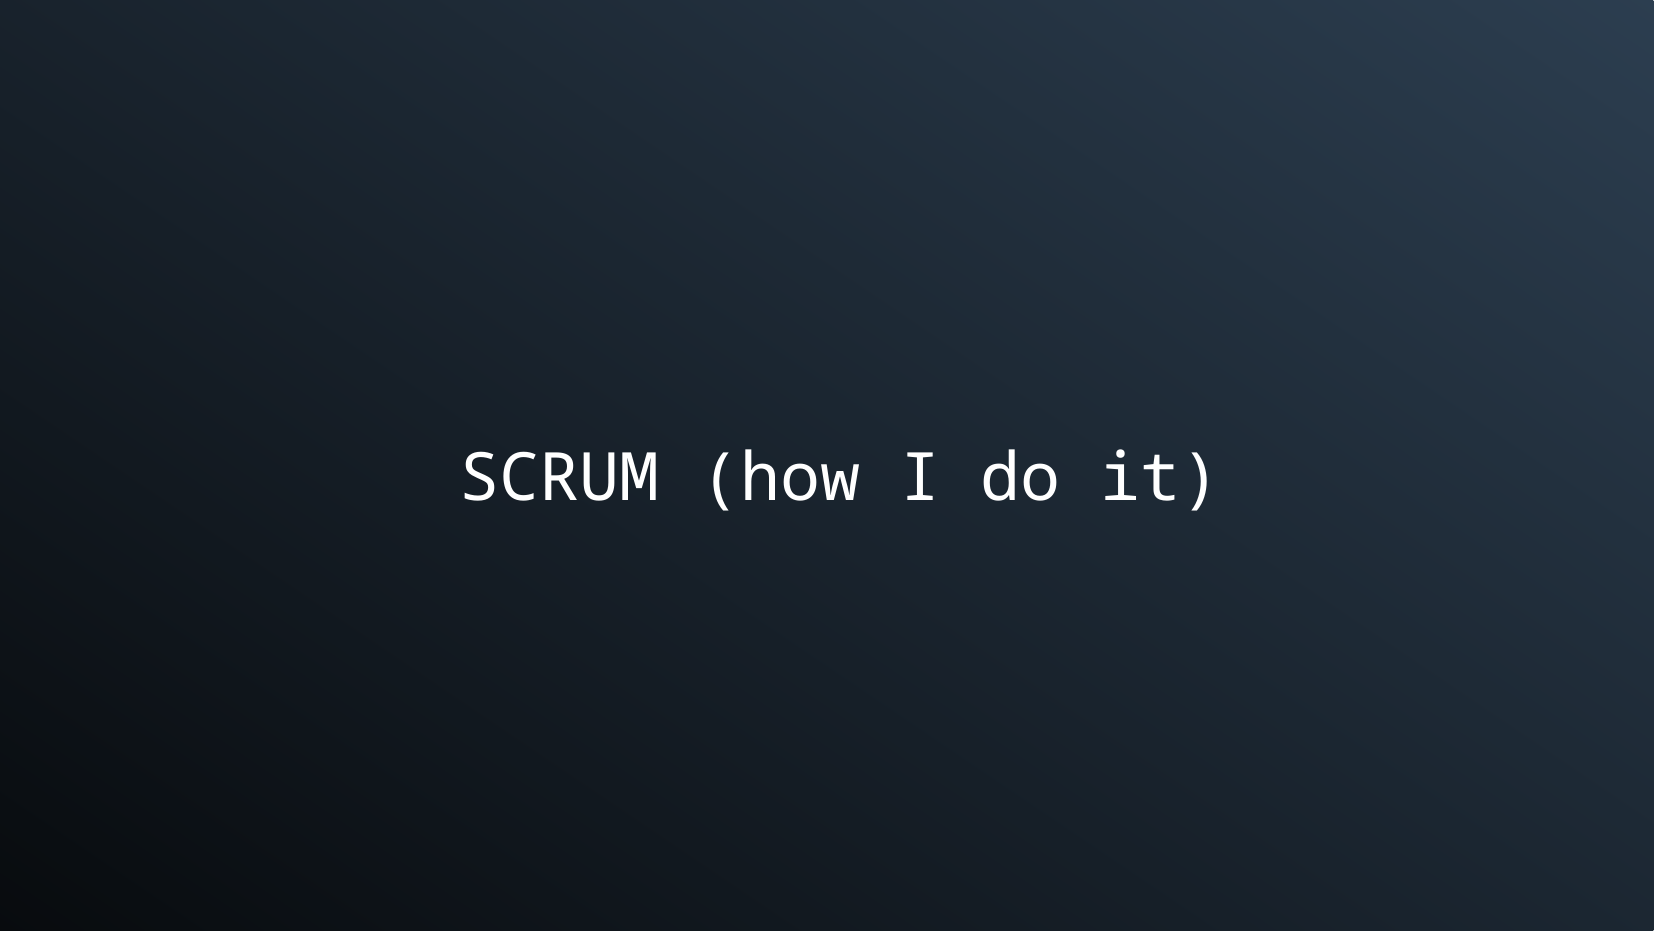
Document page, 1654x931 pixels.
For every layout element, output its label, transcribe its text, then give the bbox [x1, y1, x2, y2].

subtitle SCRUM (how I do it) [187, 300, 1493, 650]
